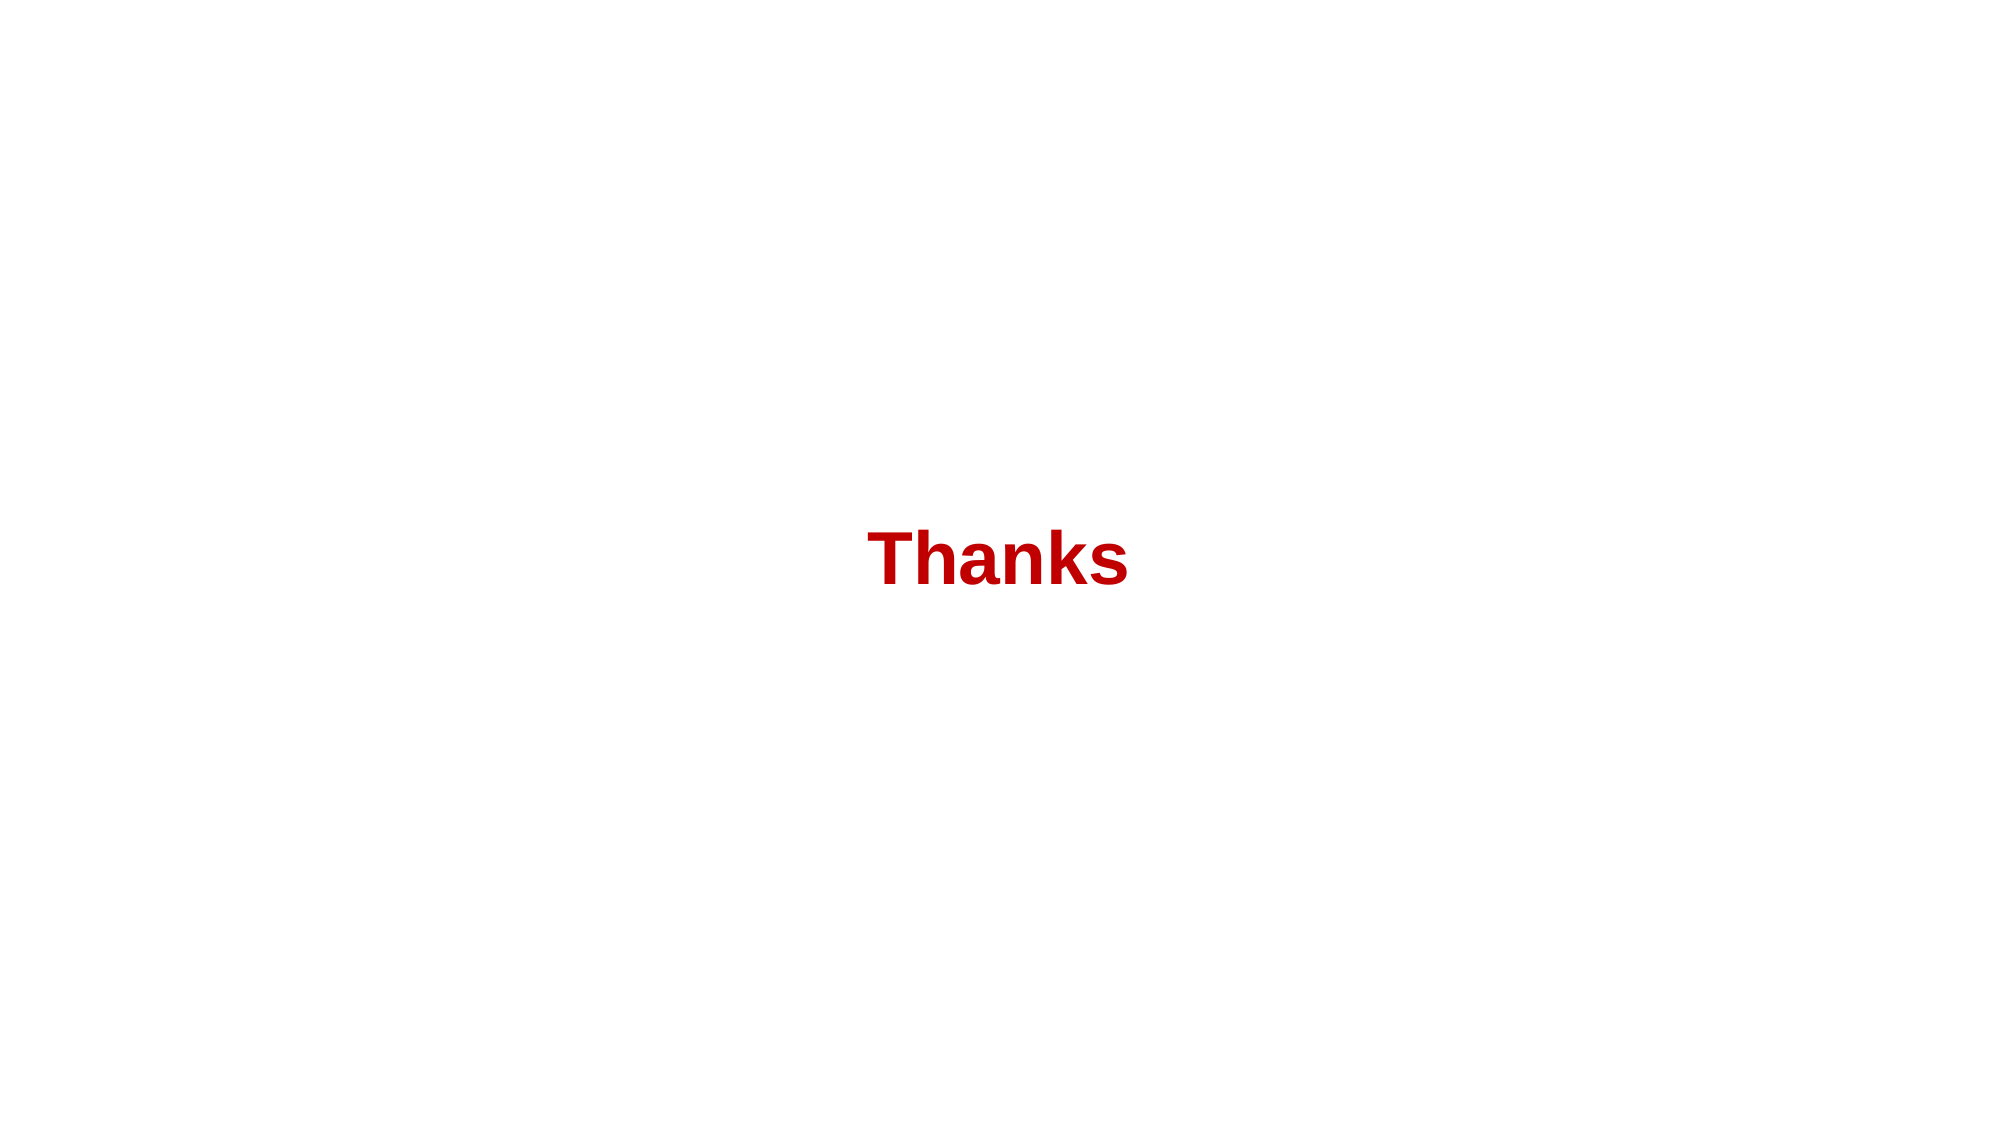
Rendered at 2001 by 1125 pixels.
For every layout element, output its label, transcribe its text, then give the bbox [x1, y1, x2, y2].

text_box Thanks [0, 502, 1998, 609]
